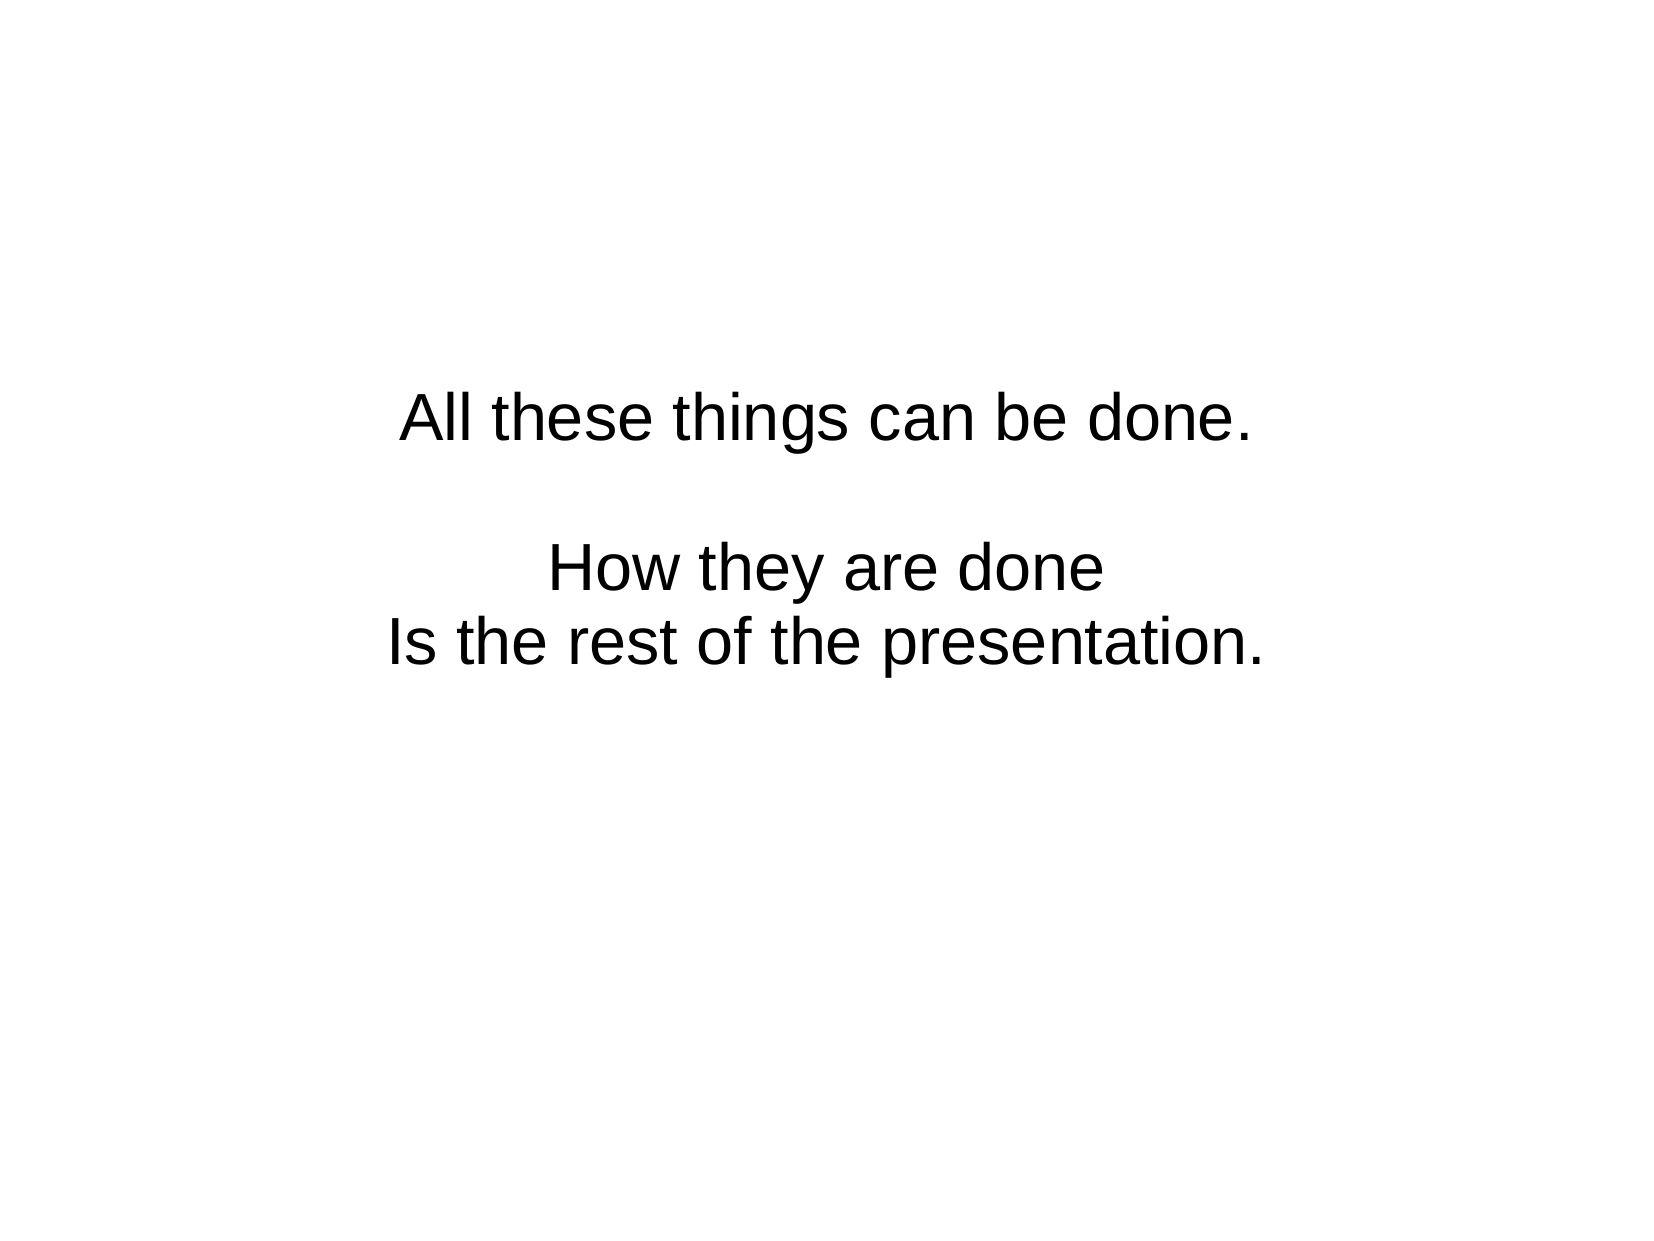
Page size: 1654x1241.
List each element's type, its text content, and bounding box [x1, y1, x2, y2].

subtitle All these things can be done. How they are done Is the rest of the presentation. [82, 49, 1571, 1010]
